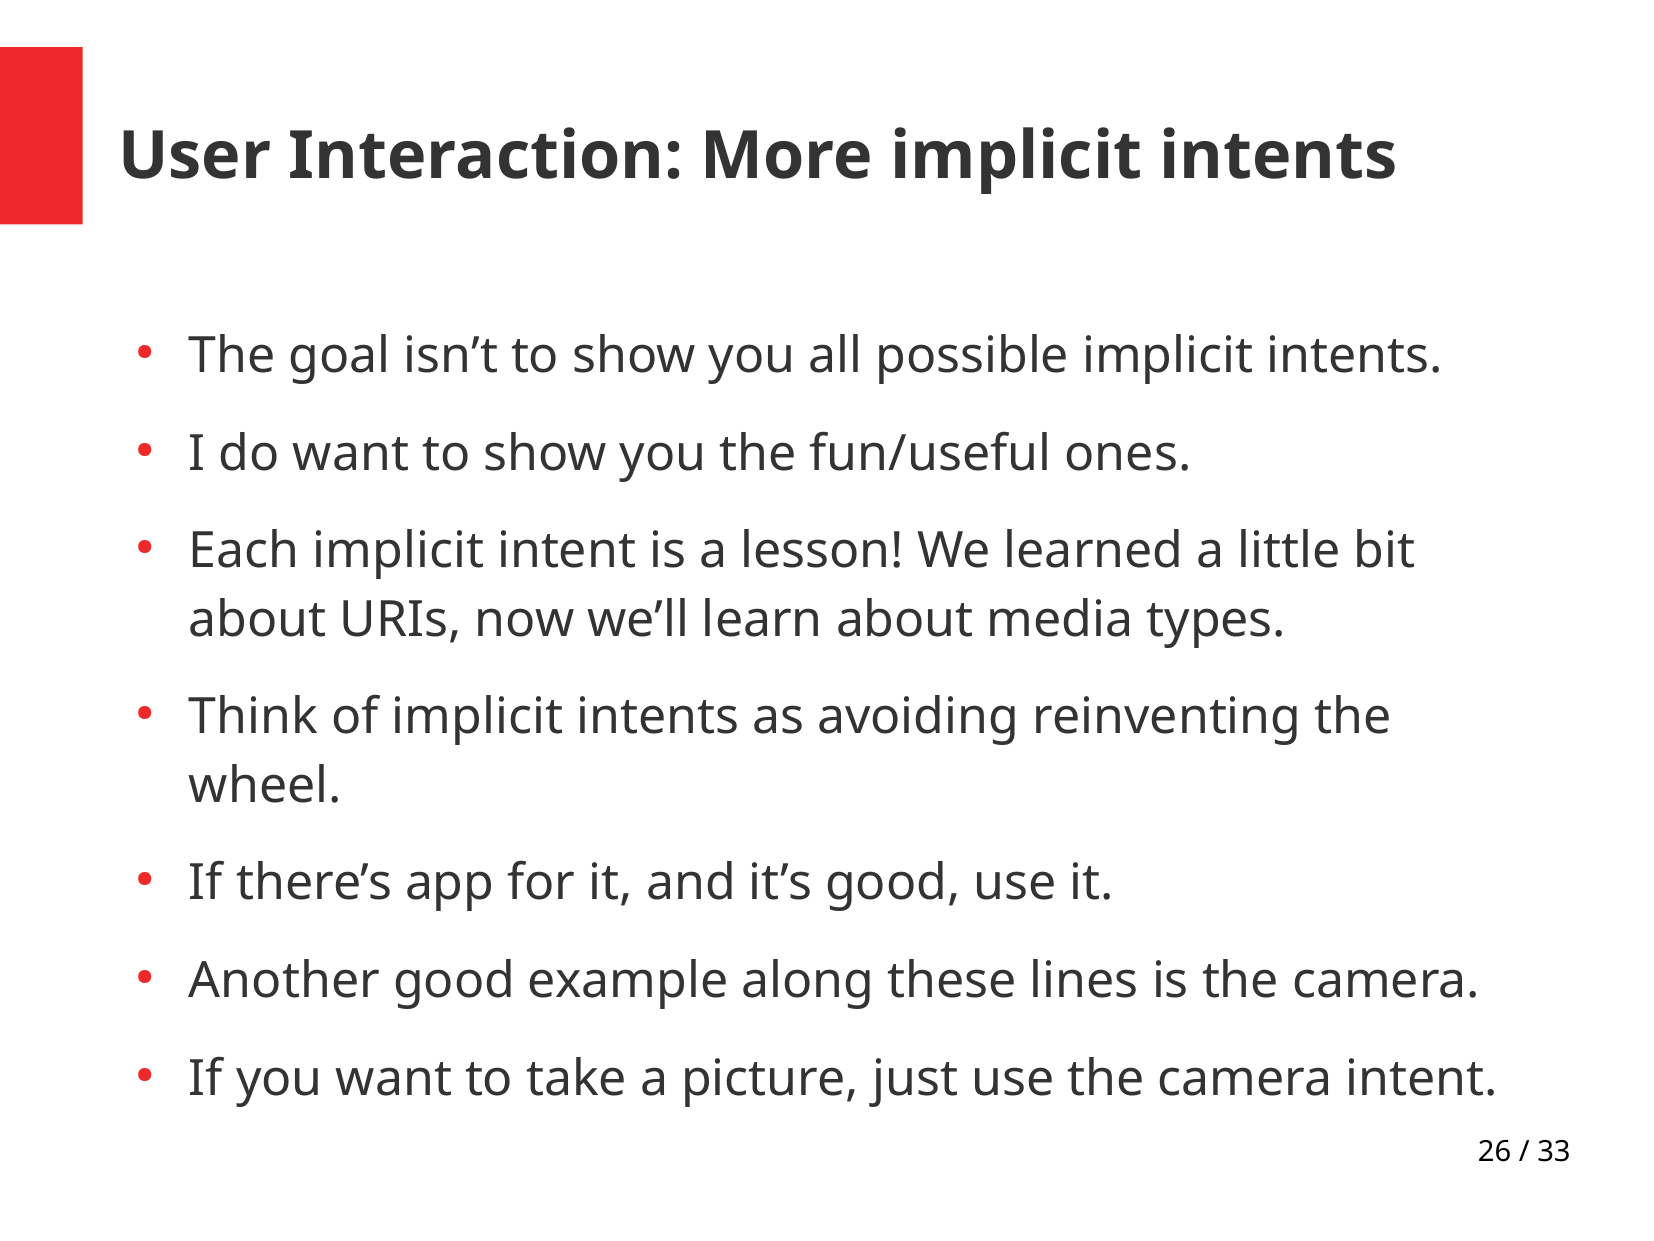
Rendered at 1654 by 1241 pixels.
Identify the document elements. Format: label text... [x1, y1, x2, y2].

list The goal isn’t to show you all possible implicit intents. I do want to show you the fun/useful ones. Each implicit intent is a lesson! We learned a little bit about URIs, now we’ll learn about media types. Think of implicit intents as avoiding reinventing the wheel. If there’s app for it, and it’s good, use it. Another good example along these lines is the camera. If you want to take a picture, just use the camera intent. [118, 318, 1536, 1039]
title User Interaction: More implicit intents [118, 49, 1571, 257]
